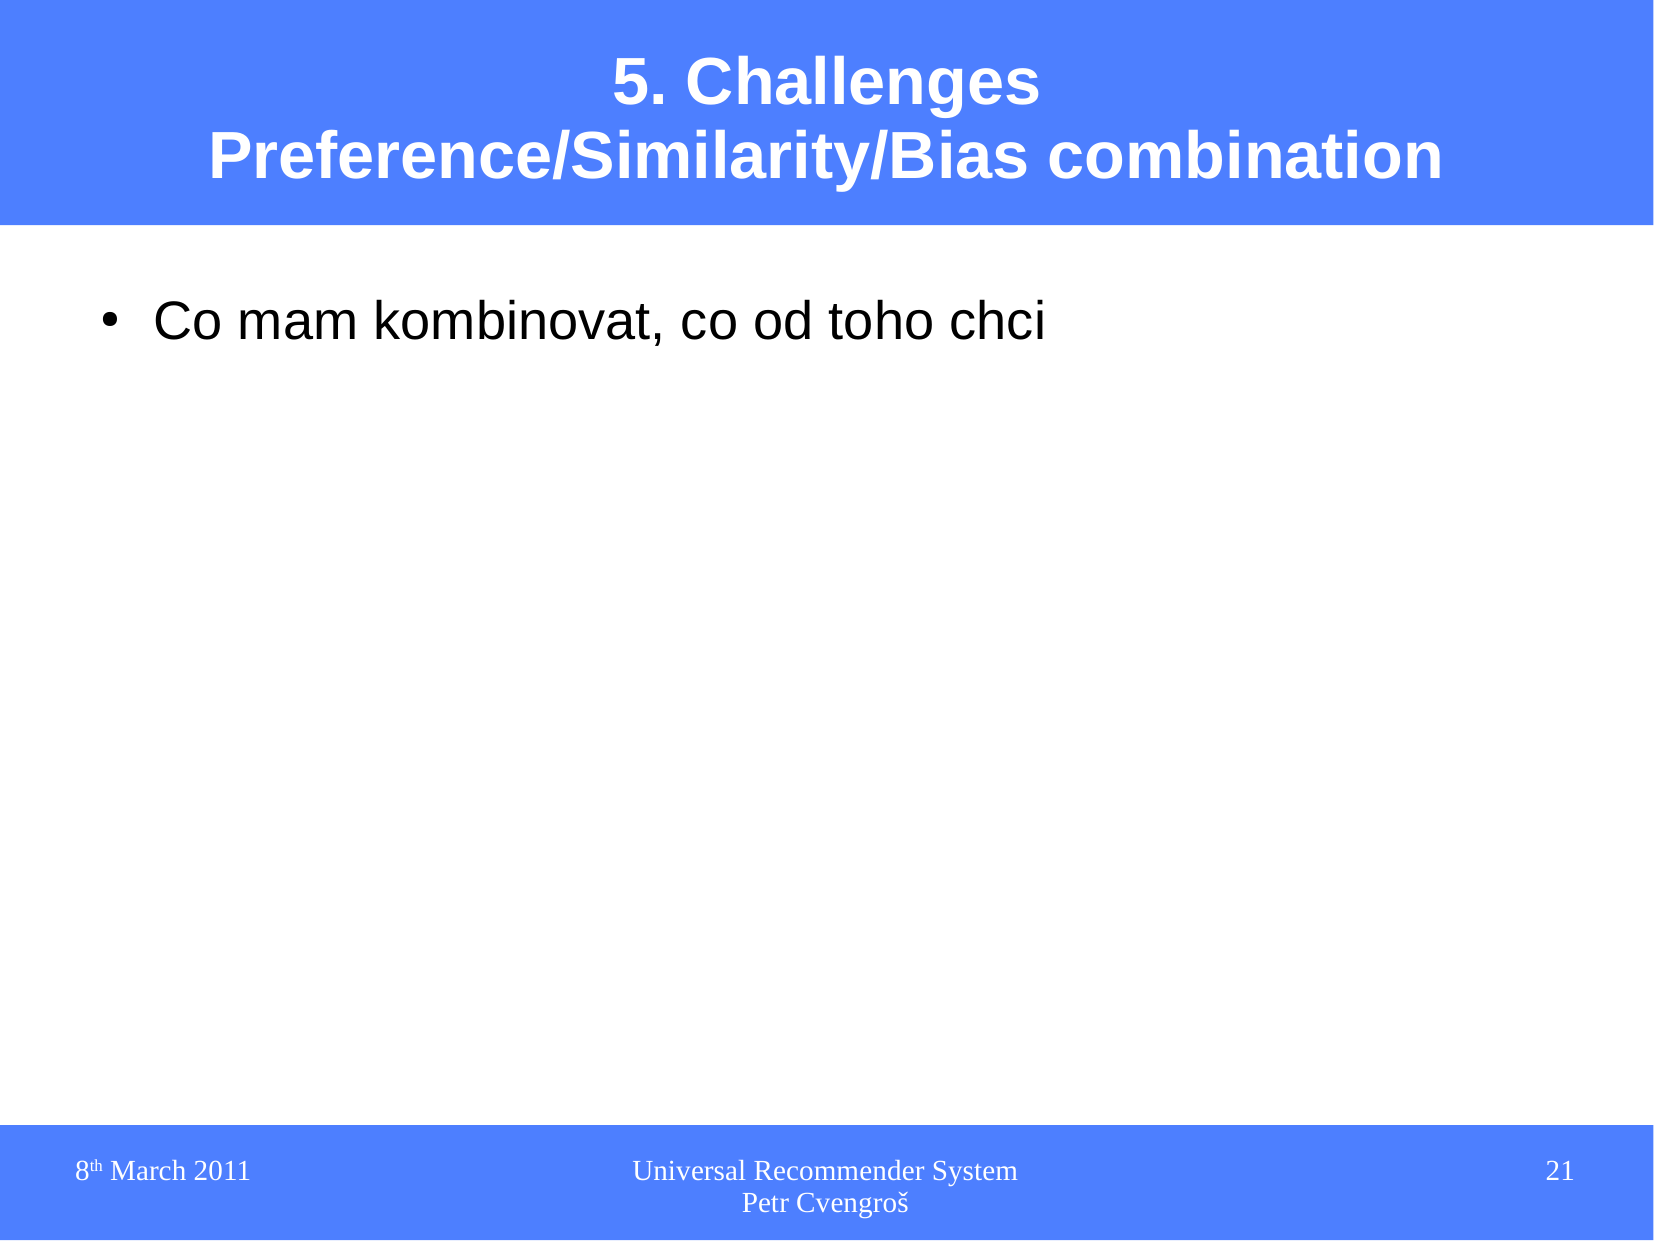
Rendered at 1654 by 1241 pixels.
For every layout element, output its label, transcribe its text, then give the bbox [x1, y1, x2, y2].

title 5. Challenges Preference/Similarity/Bias combination [82, 32, 1571, 205]
list Co mam kombinovat, co od toho chci [82, 290, 1571, 1094]
